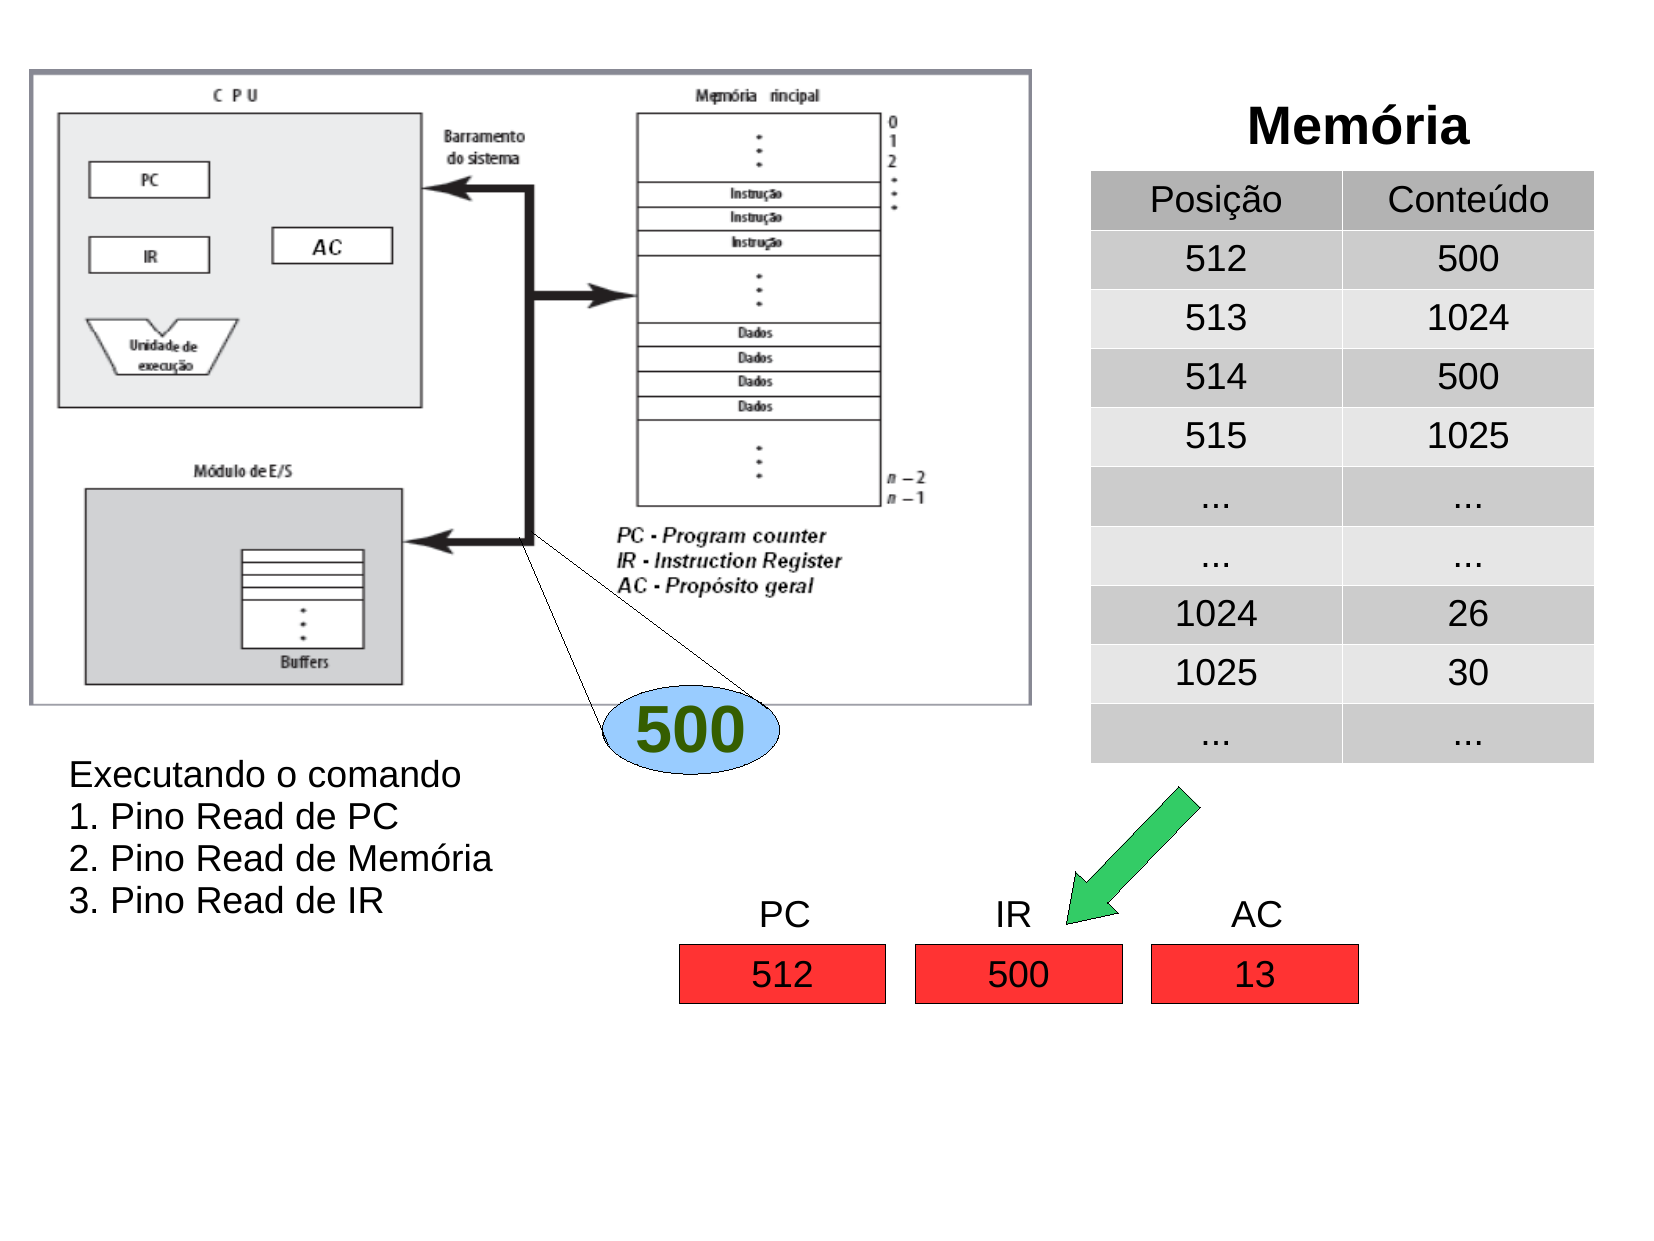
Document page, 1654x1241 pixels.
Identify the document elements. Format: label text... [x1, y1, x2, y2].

text_box Memória [1232, 88, 1486, 164]
text_box [1066, 786, 1201, 925]
picture [29, 69, 1032, 709]
text_box 500 [915, 944, 1123, 1004]
table_cell 26 [1343, 586, 1594, 644]
text_box [602, 702, 621, 758]
table_cell 513 [1091, 290, 1342, 348]
text_box [762, 703, 780, 757]
text_box IR [980, 885, 1048, 943]
table_cell 514 [1091, 349, 1342, 407]
table_cell ... [1343, 527, 1594, 585]
table_cell ... [1091, 467, 1342, 526]
table_header Posição [1091, 171, 1342, 230]
table_header Conteúdo [1343, 171, 1594, 230]
text_box Executando o comando 1. Pino Read de PC 2. Pino Read de Memória 3. Pino Read de IR [53, 745, 508, 929]
table_cell 1024 [1091, 586, 1342, 644]
table_cell 30 [1343, 645, 1594, 703]
text_box 13 [1151, 944, 1359, 1004]
table_cell ... [1343, 467, 1594, 526]
table_cell 515 [1091, 408, 1342, 466]
table_cell 512 [1091, 231, 1342, 289]
table_cell 1025 [1343, 408, 1594, 466]
table_cell ... [1343, 704, 1594, 763]
table_cell ... [1091, 704, 1342, 763]
text_box 512 [679, 944, 886, 1004]
table_cell 500 [1343, 231, 1594, 289]
text_box AC [1216, 885, 1299, 943]
table_cell 500 [1343, 349, 1594, 407]
text_box 500 [621, 685, 762, 775]
table_cell 1024 [1343, 290, 1594, 348]
table_cell ... [1091, 527, 1342, 585]
table_cell 1025 [1091, 645, 1342, 703]
text_box PC [744, 885, 826, 943]
